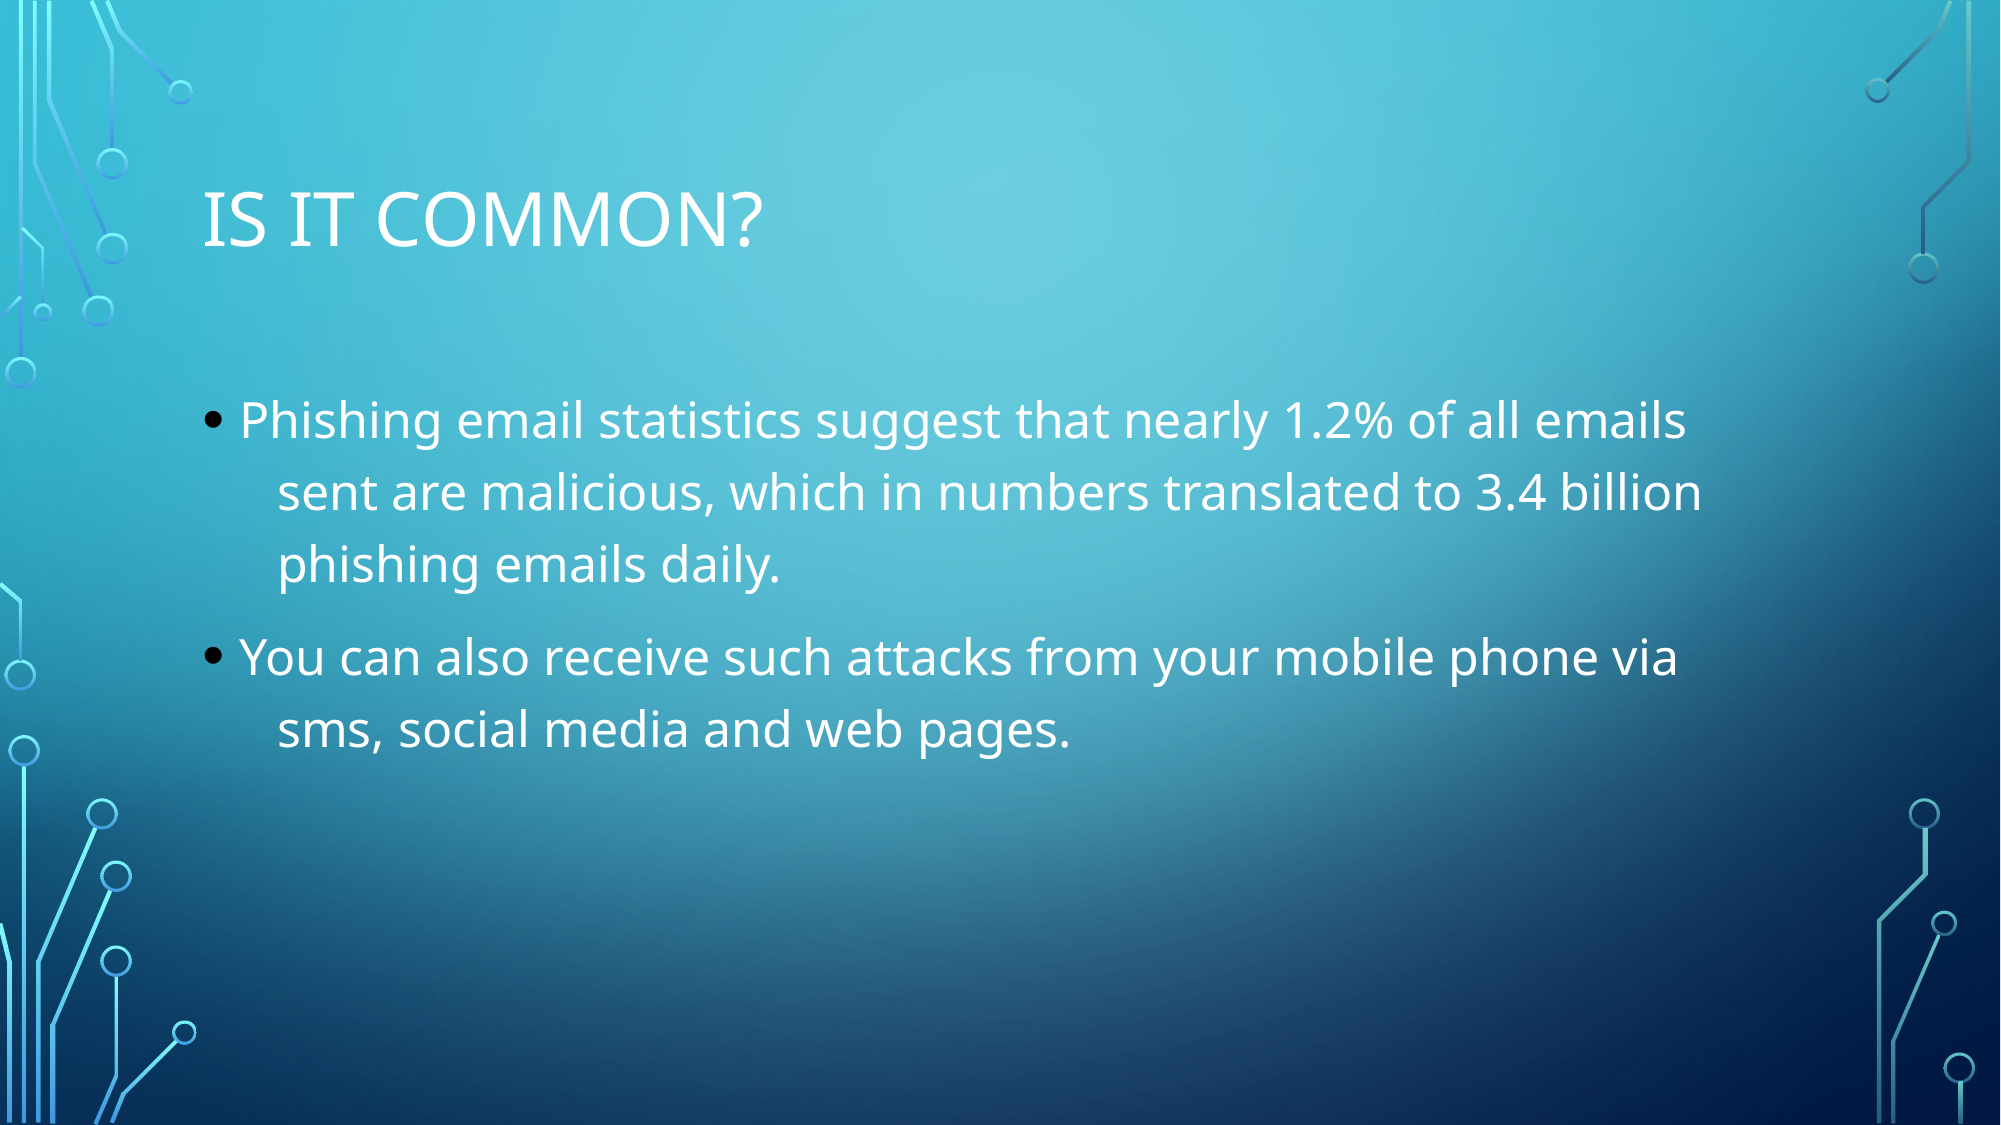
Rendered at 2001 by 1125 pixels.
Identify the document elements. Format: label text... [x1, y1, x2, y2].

title Is it common? [187, 101, 1813, 344]
list Phishing email statistics suggest that nearly 1.2% of all emails sent are malicious, which in numbers translated to 3.4 billion phishing emails daily. You can also receive such attacks from your mobile phone via sms, social media and web pages. [187, 369, 1813, 951]
